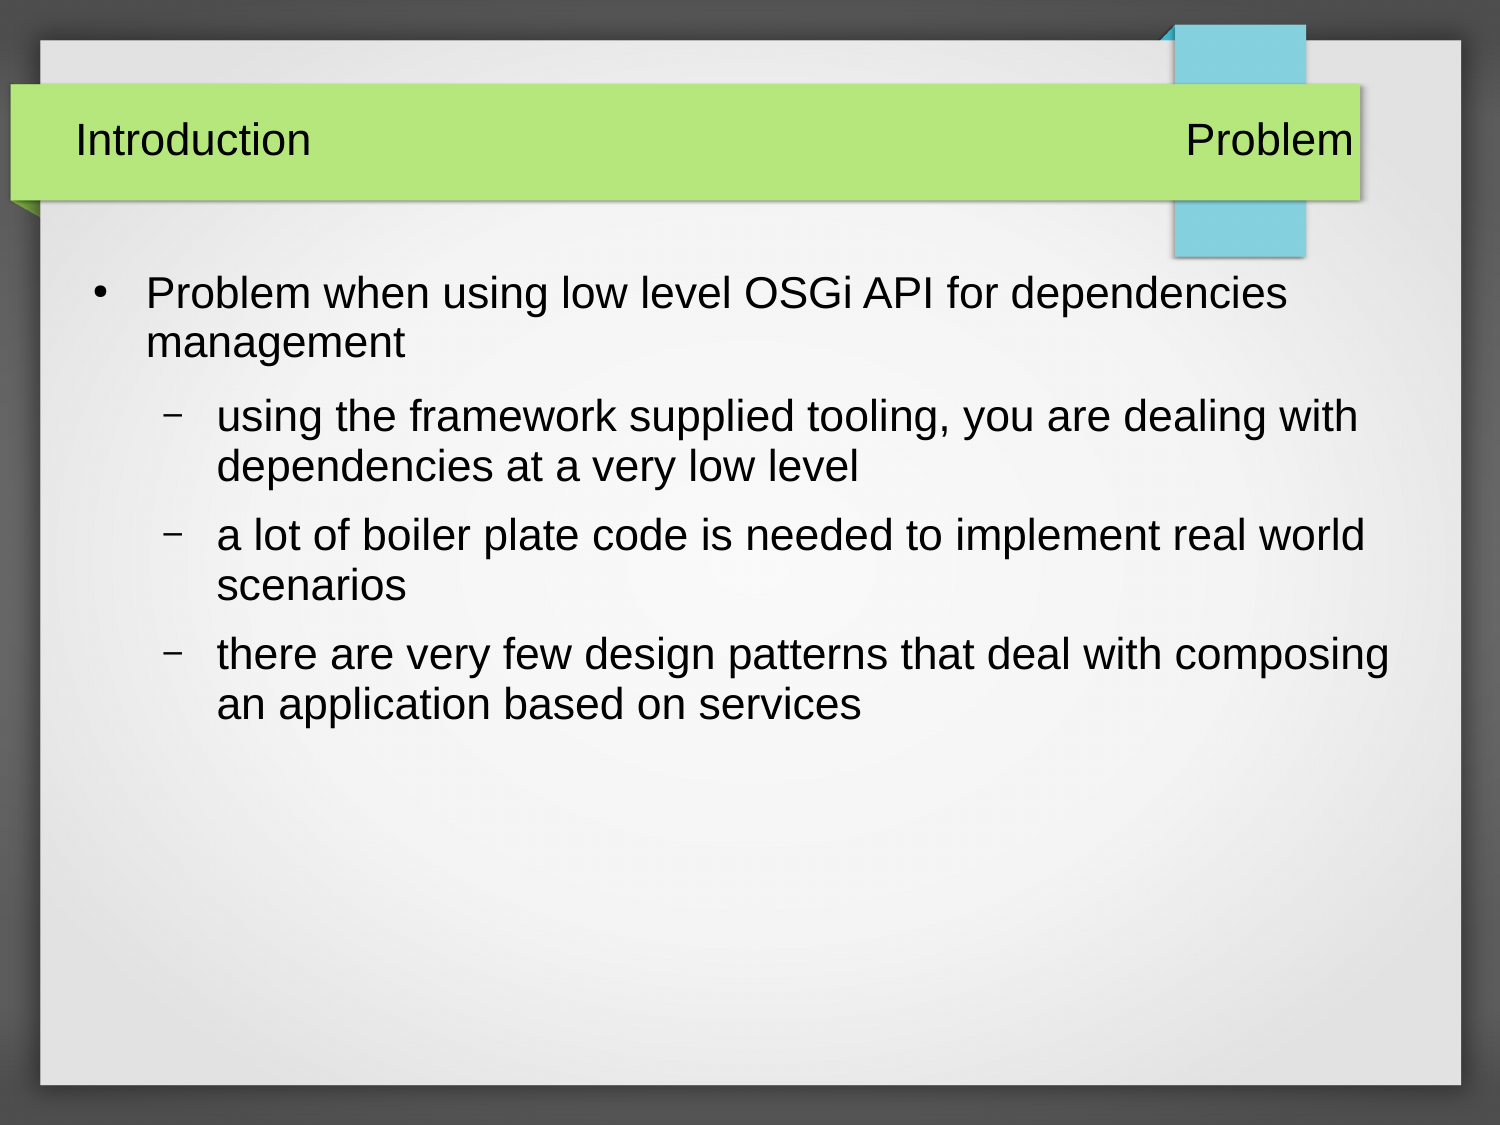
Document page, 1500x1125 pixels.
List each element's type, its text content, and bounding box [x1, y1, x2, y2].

title Introduction Problem [75, 85, 1359, 193]
list Problem when using low level OSGi API for dependencies management using the framework supplied tooling, you are dealing with dependencies at a very low level a lot of boiler plate code is needed to implement real world scenarios there are very few design patterns that deal with composing an application based on services [75, 267, 1426, 921]
picture [0, 0, 1500, 1125]
